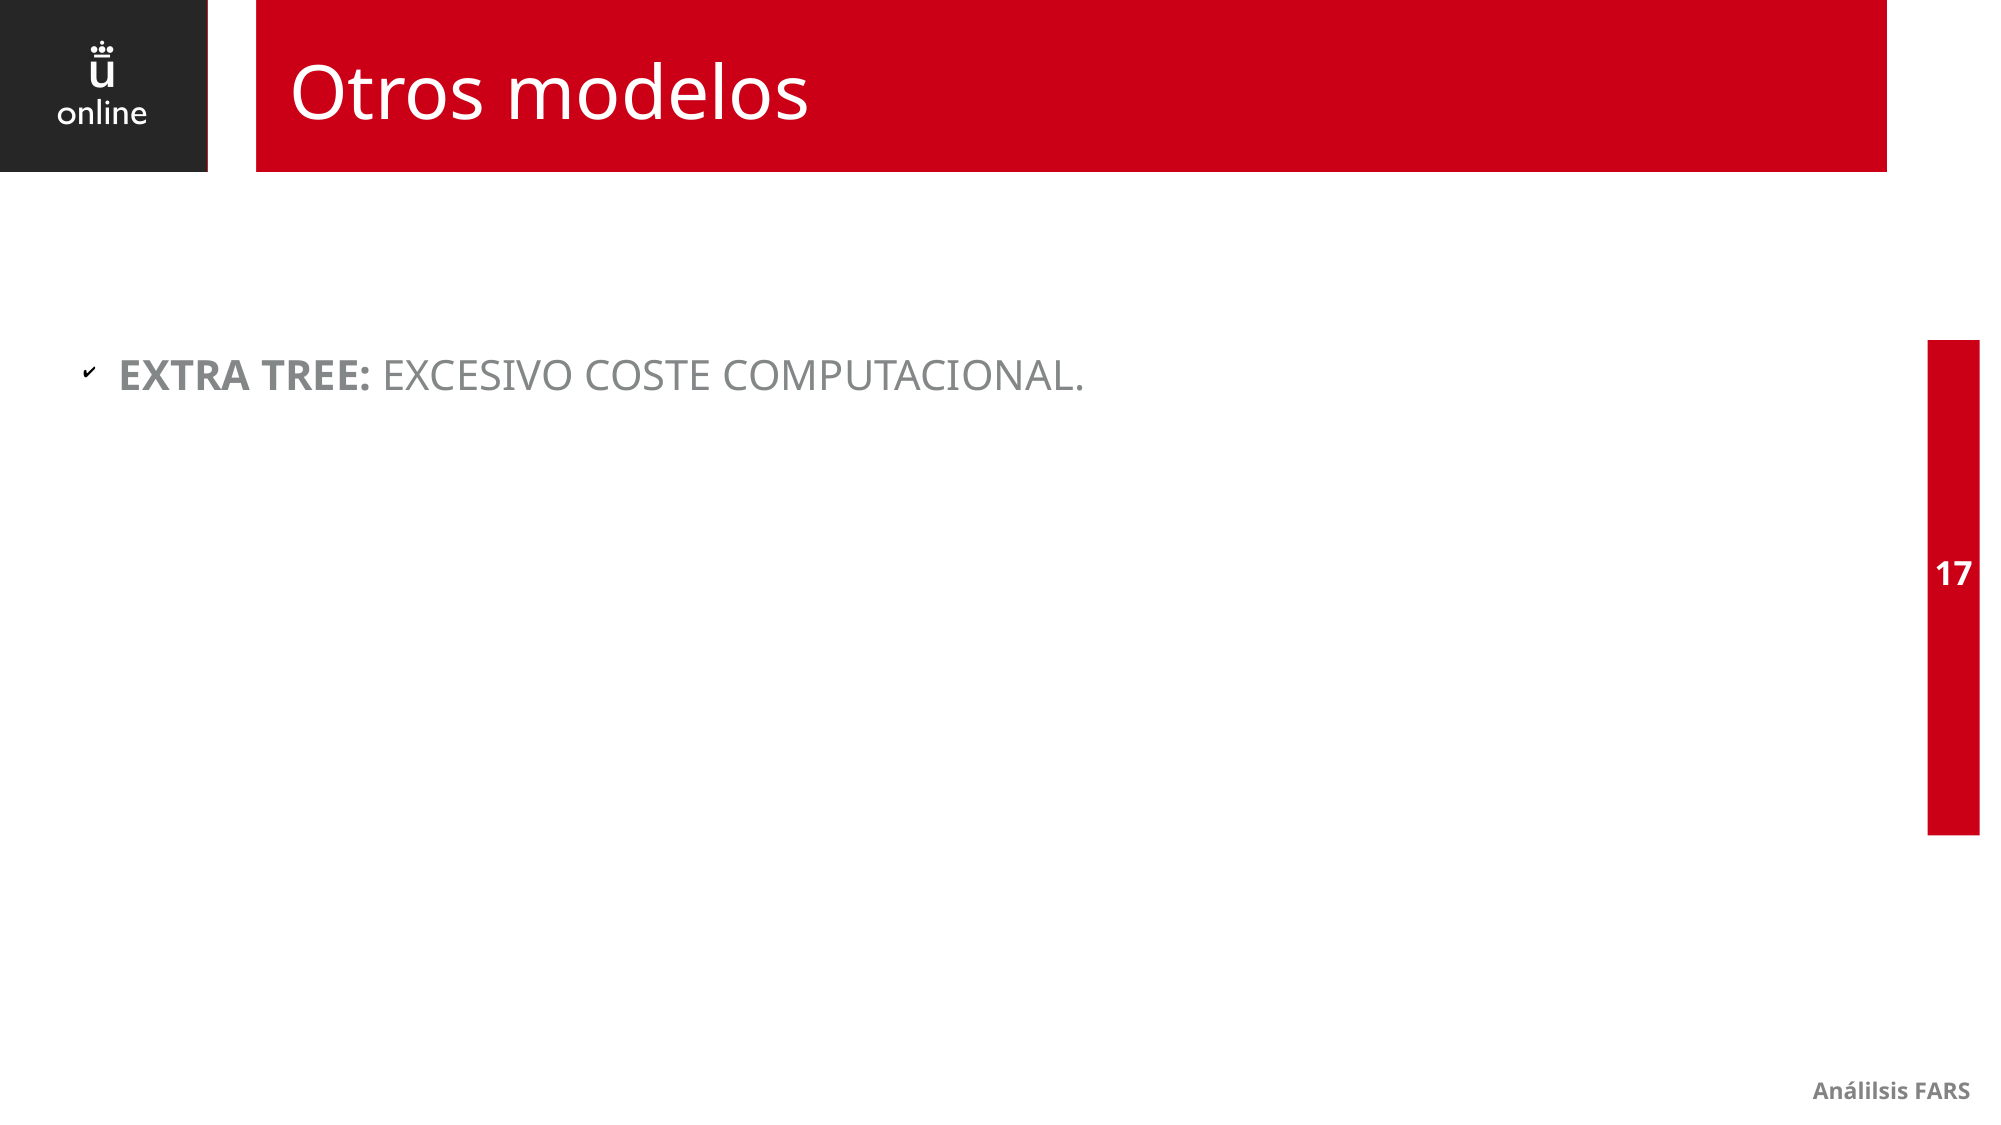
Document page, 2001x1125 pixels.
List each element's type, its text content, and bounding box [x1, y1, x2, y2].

footer Análilsis FARS [671, 1060, 1986, 1121]
picture [40, 26, 164, 150]
slide_number <número> [1898, 544, 2000, 605]
text_box EXTRA TREE: Excesivo coste computacional. [83, 348, 1843, 904]
title Otros modelos [274, 9, 1829, 142]
